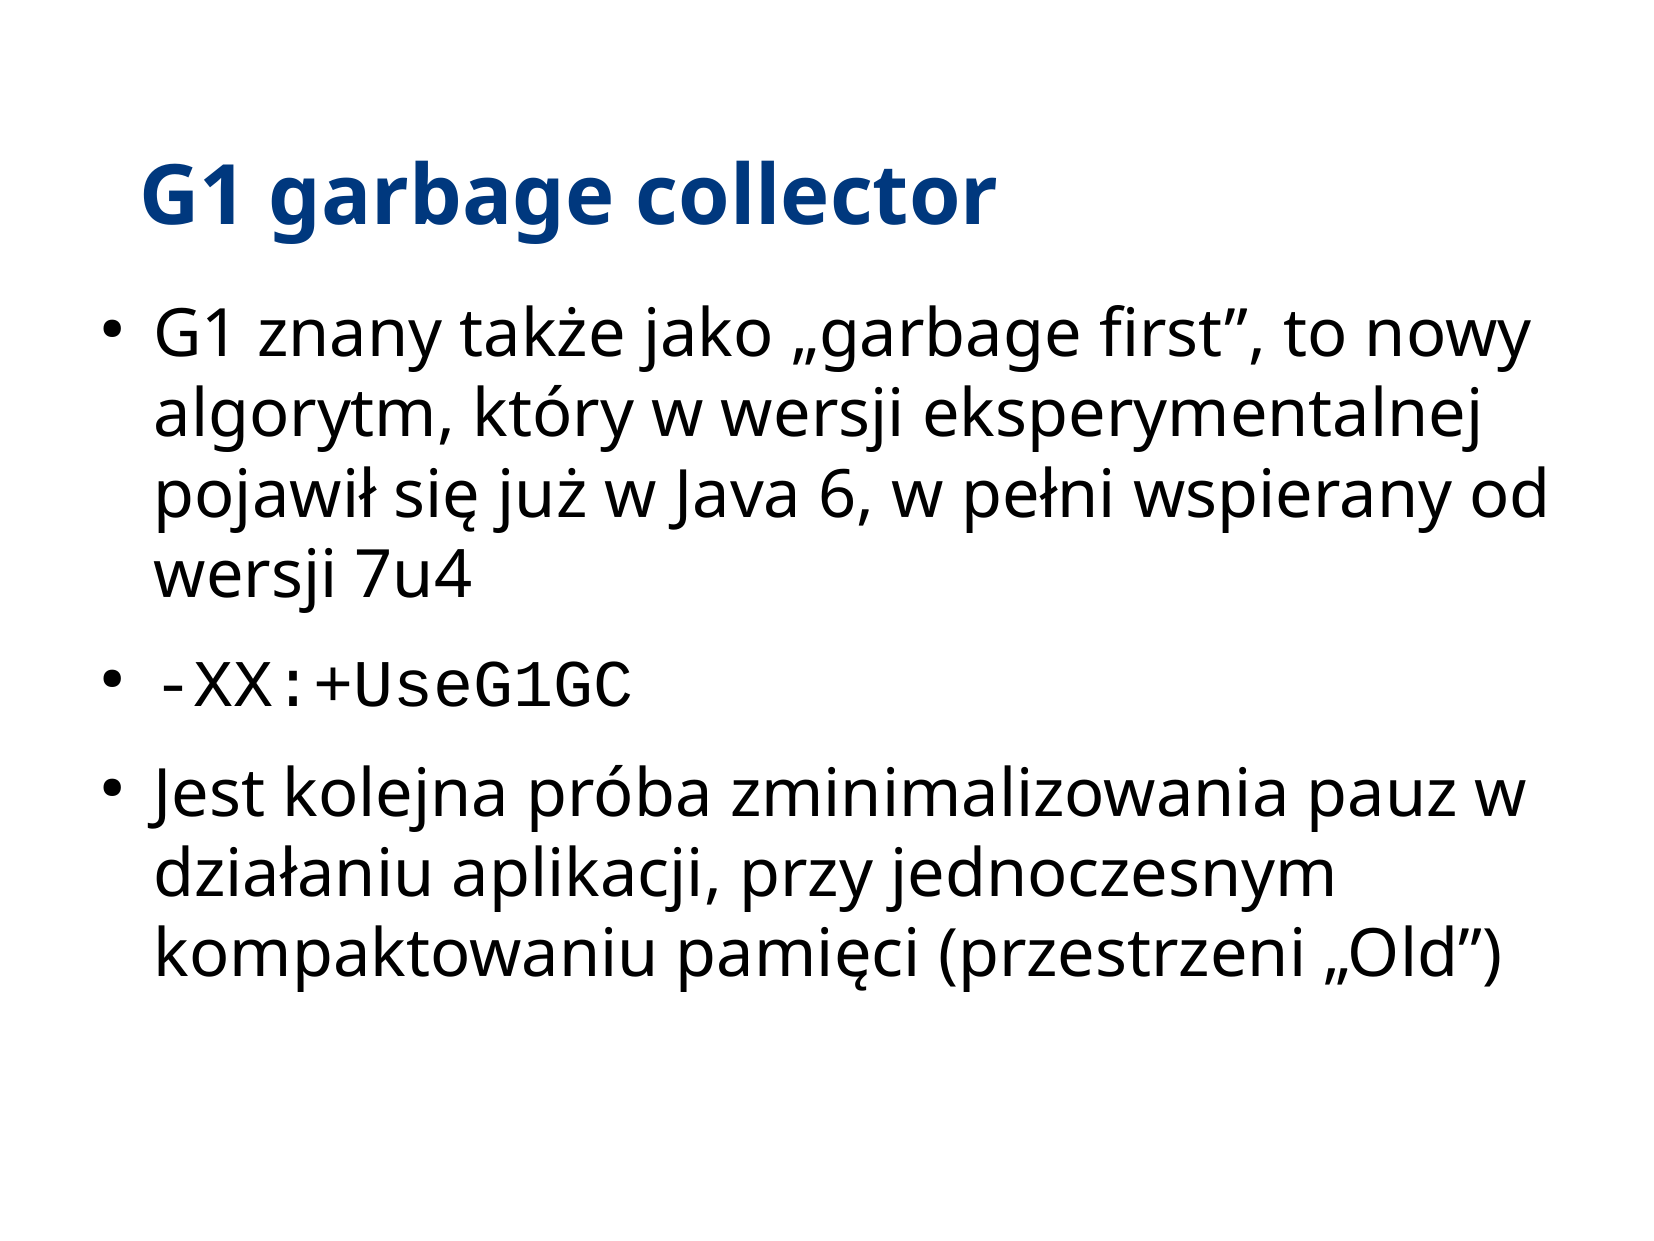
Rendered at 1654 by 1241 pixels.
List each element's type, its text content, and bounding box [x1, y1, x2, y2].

title G1 garbage collector [82, 49, 1571, 257]
list G1 znany także jako „garbage first”, to nowy algorytm, który w wersji eksperymentalnej pojawił się już w Java 6, w pełni wspierany od wersji 7u4 -XX:+UseG1GC Jest kolejna próba zminimalizowania pauz w działaniu aplikacji, przy jednoczesnym kompaktowaniu pamięci (przestrzeni „Old”) [82, 290, 1571, 1010]
